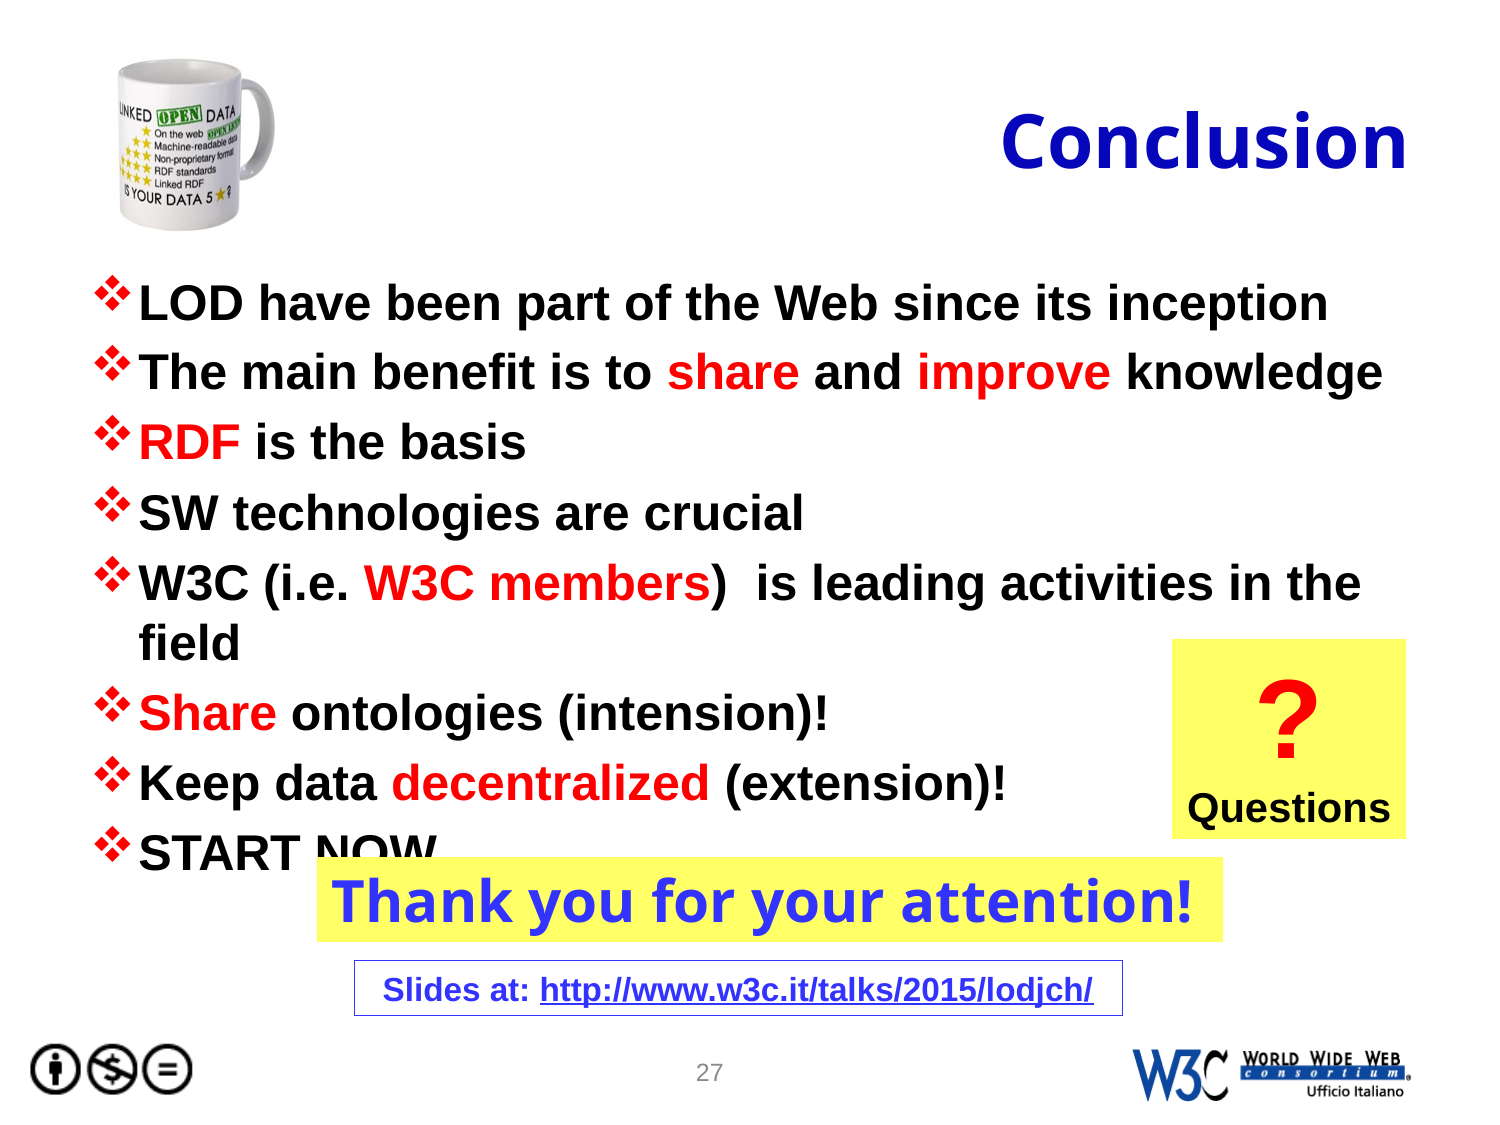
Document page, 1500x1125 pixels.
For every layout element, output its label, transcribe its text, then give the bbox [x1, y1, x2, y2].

picture [15, 1022, 205, 1106]
text_box Slides at: http://www.w3c.it/talks/2015/lodjch/ [354, 960, 1123, 1016]
picture [1132, 1049, 1412, 1102]
slide_number <number> [680, 1041, 761, 1102]
list LOD have been part of the Web since its inception The main benefit is to share and improve knowledge RDF is the basis SW technologies are crucial W3C (i.e. W3C members) is leading activities in the field Share ontologies (intension)! Keep data decentralized (extension)! START NOW [75, 262, 1425, 1005]
title Conclusion [75, 45, 1425, 233]
text_box ? Questions [1172, 638, 1407, 839]
text_box Thank you for your attention! [316, 857, 1224, 942]
picture [108, 57, 283, 233]
